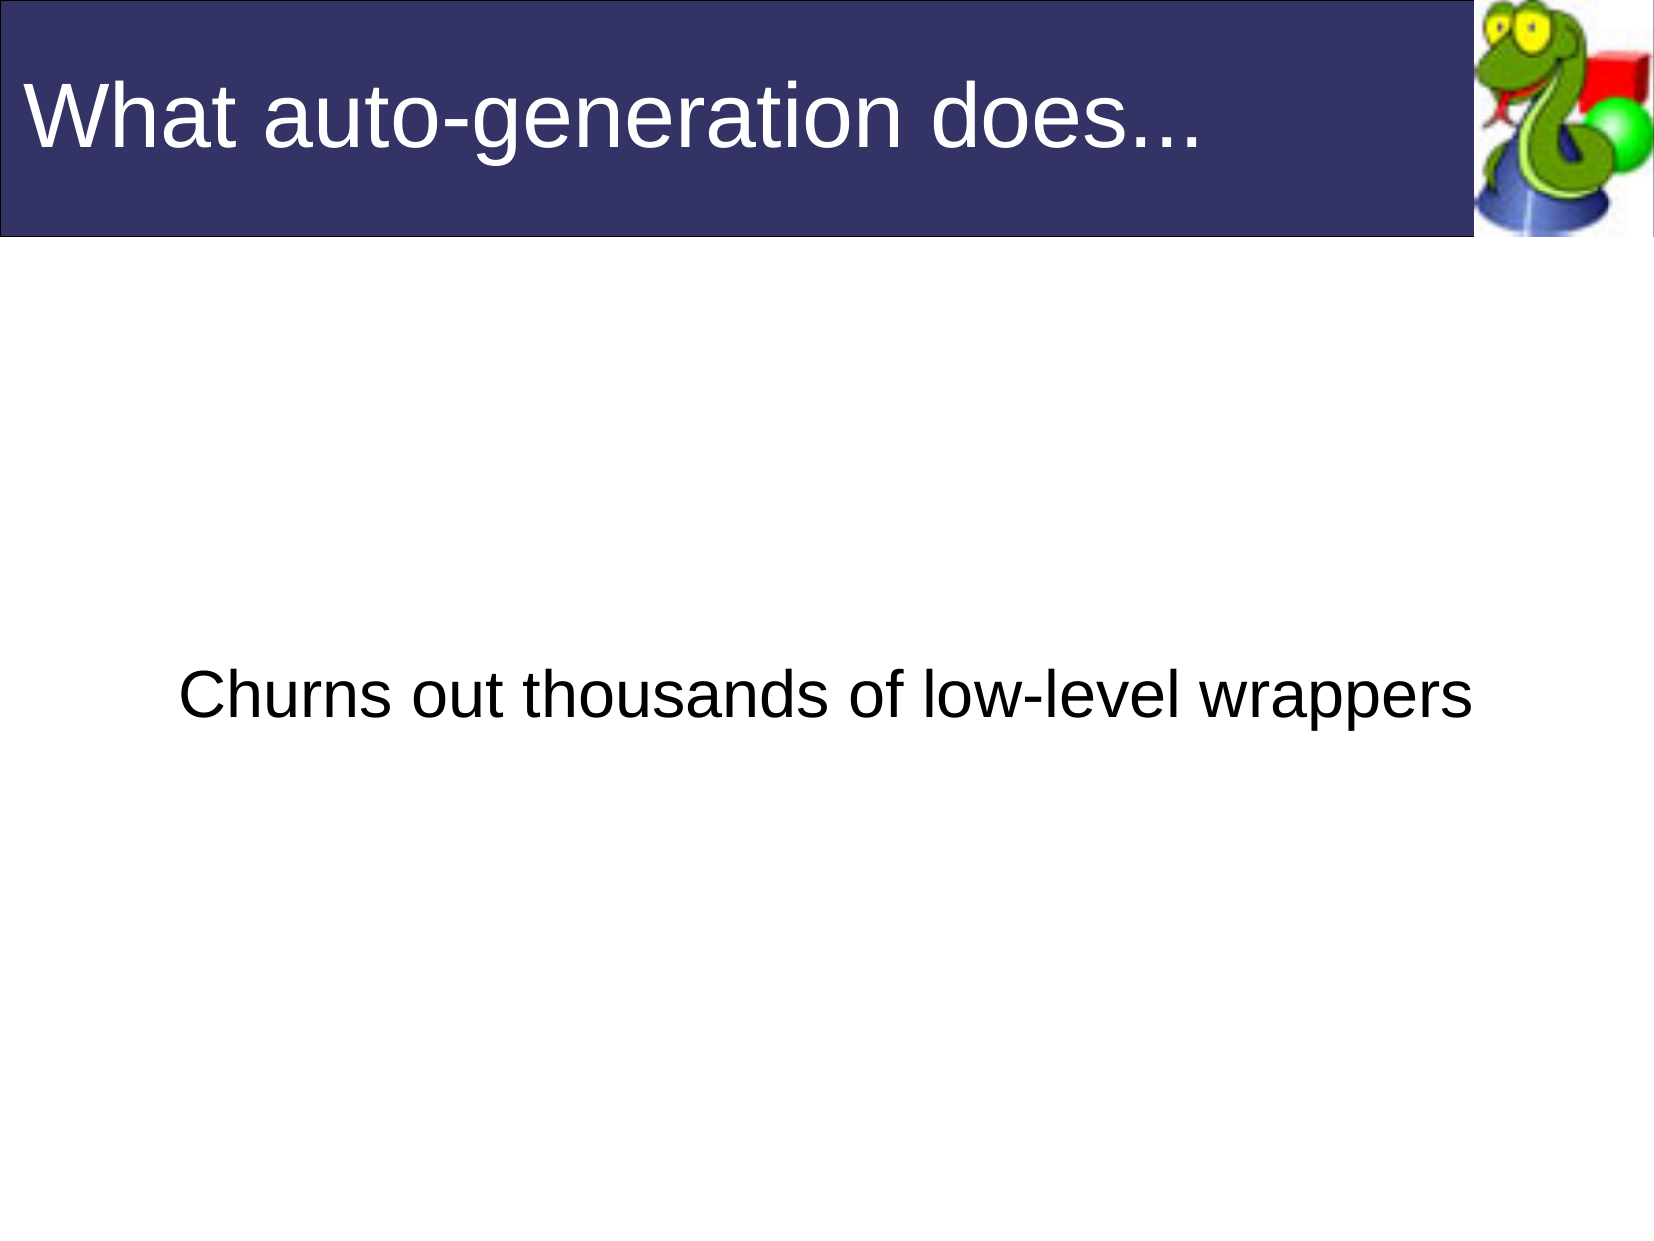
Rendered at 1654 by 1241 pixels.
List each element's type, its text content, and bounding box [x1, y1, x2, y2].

subtitle Churns out thousands of low-level wrappers [88, 450, 1565, 938]
picture [1474, 0, 1654, 237]
title What auto-generation does... [23, 19, 1477, 212]
